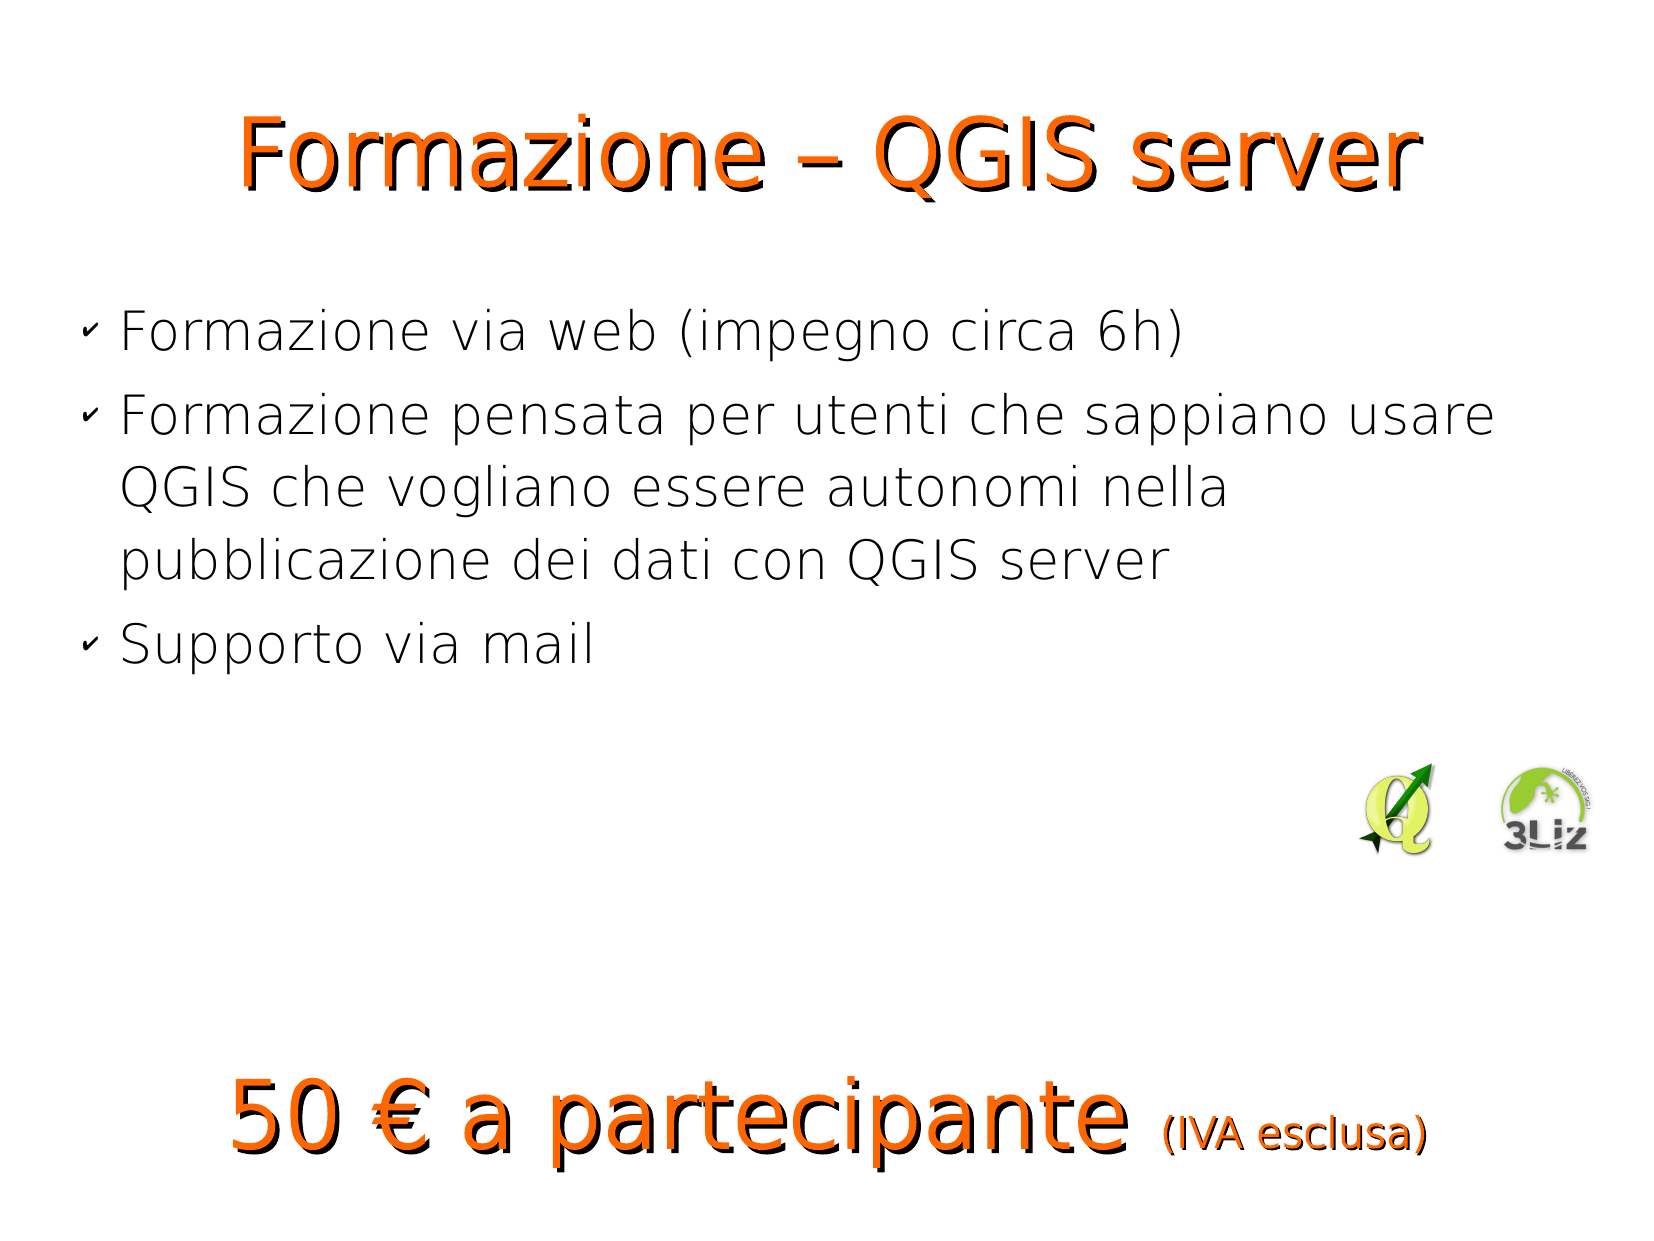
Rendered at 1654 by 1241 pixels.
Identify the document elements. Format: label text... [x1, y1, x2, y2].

title 50 € a partecipante (IVA esclusa) [82, 1012, 1571, 1220]
picture [1351, 761, 1447, 858]
picture [1498, 761, 1595, 858]
subtitle Formazione via web (impegno circa 6h) Formazione pensata per utenti che sappiano usare QGIS che vogliano essere autonomi nella pubblicazione dei dati con QGIS server Supporto via mail [82, 290, 1571, 1010]
title Formazione – QGIS server [82, 49, 1571, 257]
